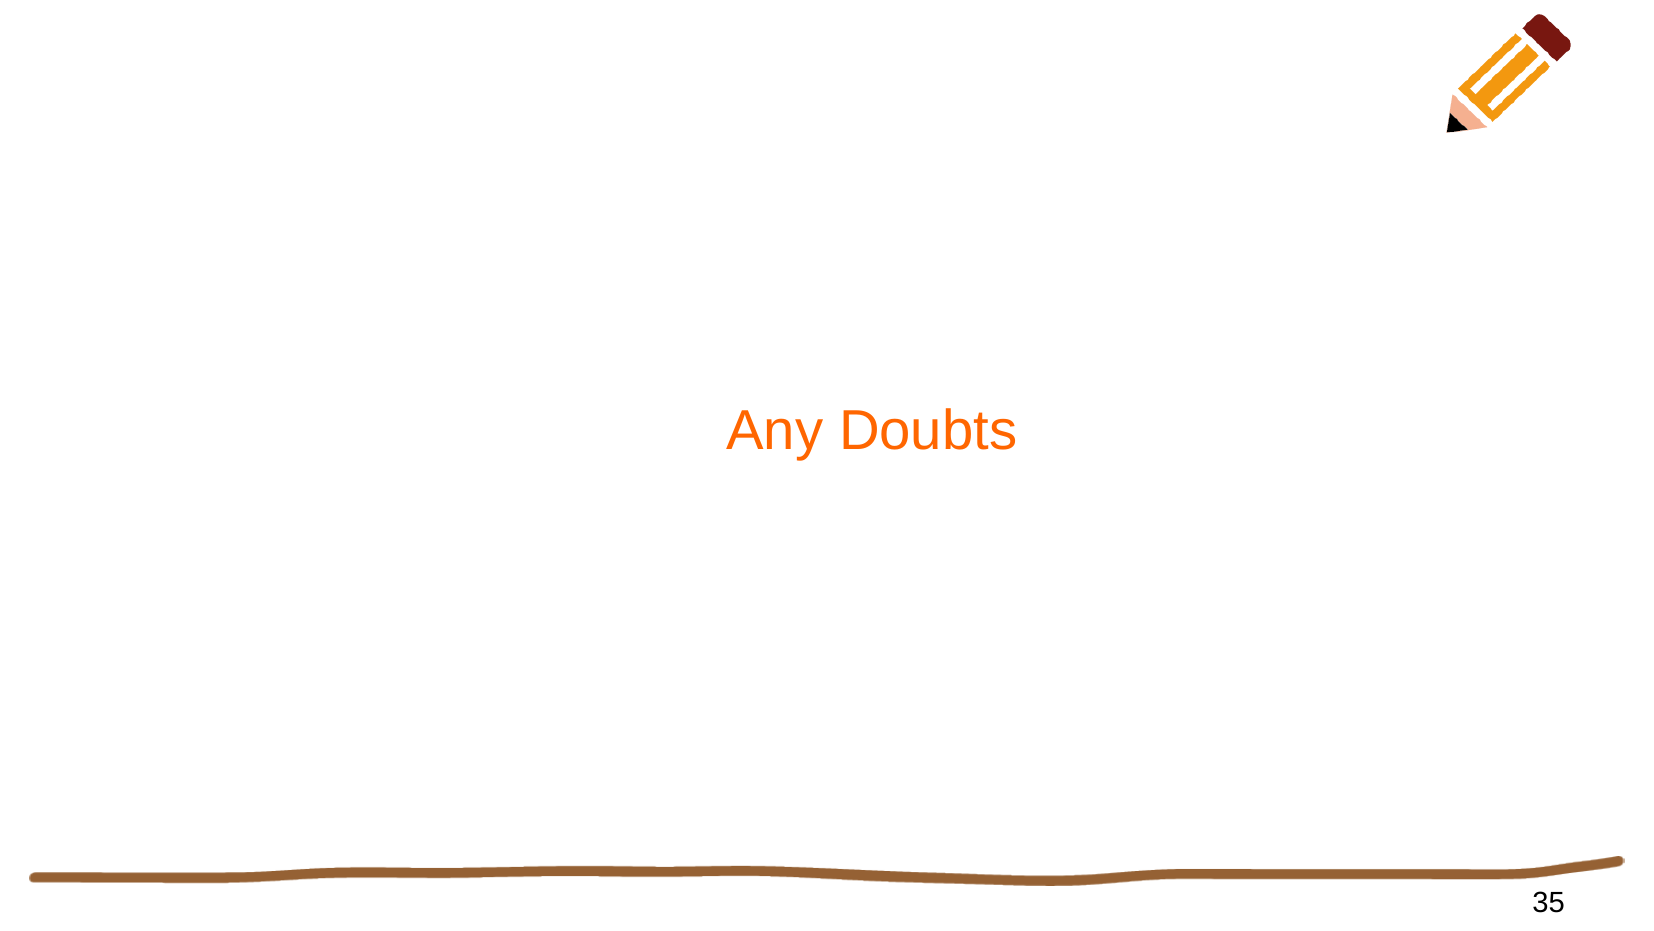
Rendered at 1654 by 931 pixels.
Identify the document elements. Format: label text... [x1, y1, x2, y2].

picture [29, 856, 1625, 886]
picture [1446, 14, 1571, 133]
title Any Doubts [200, 377, 1560, 482]
